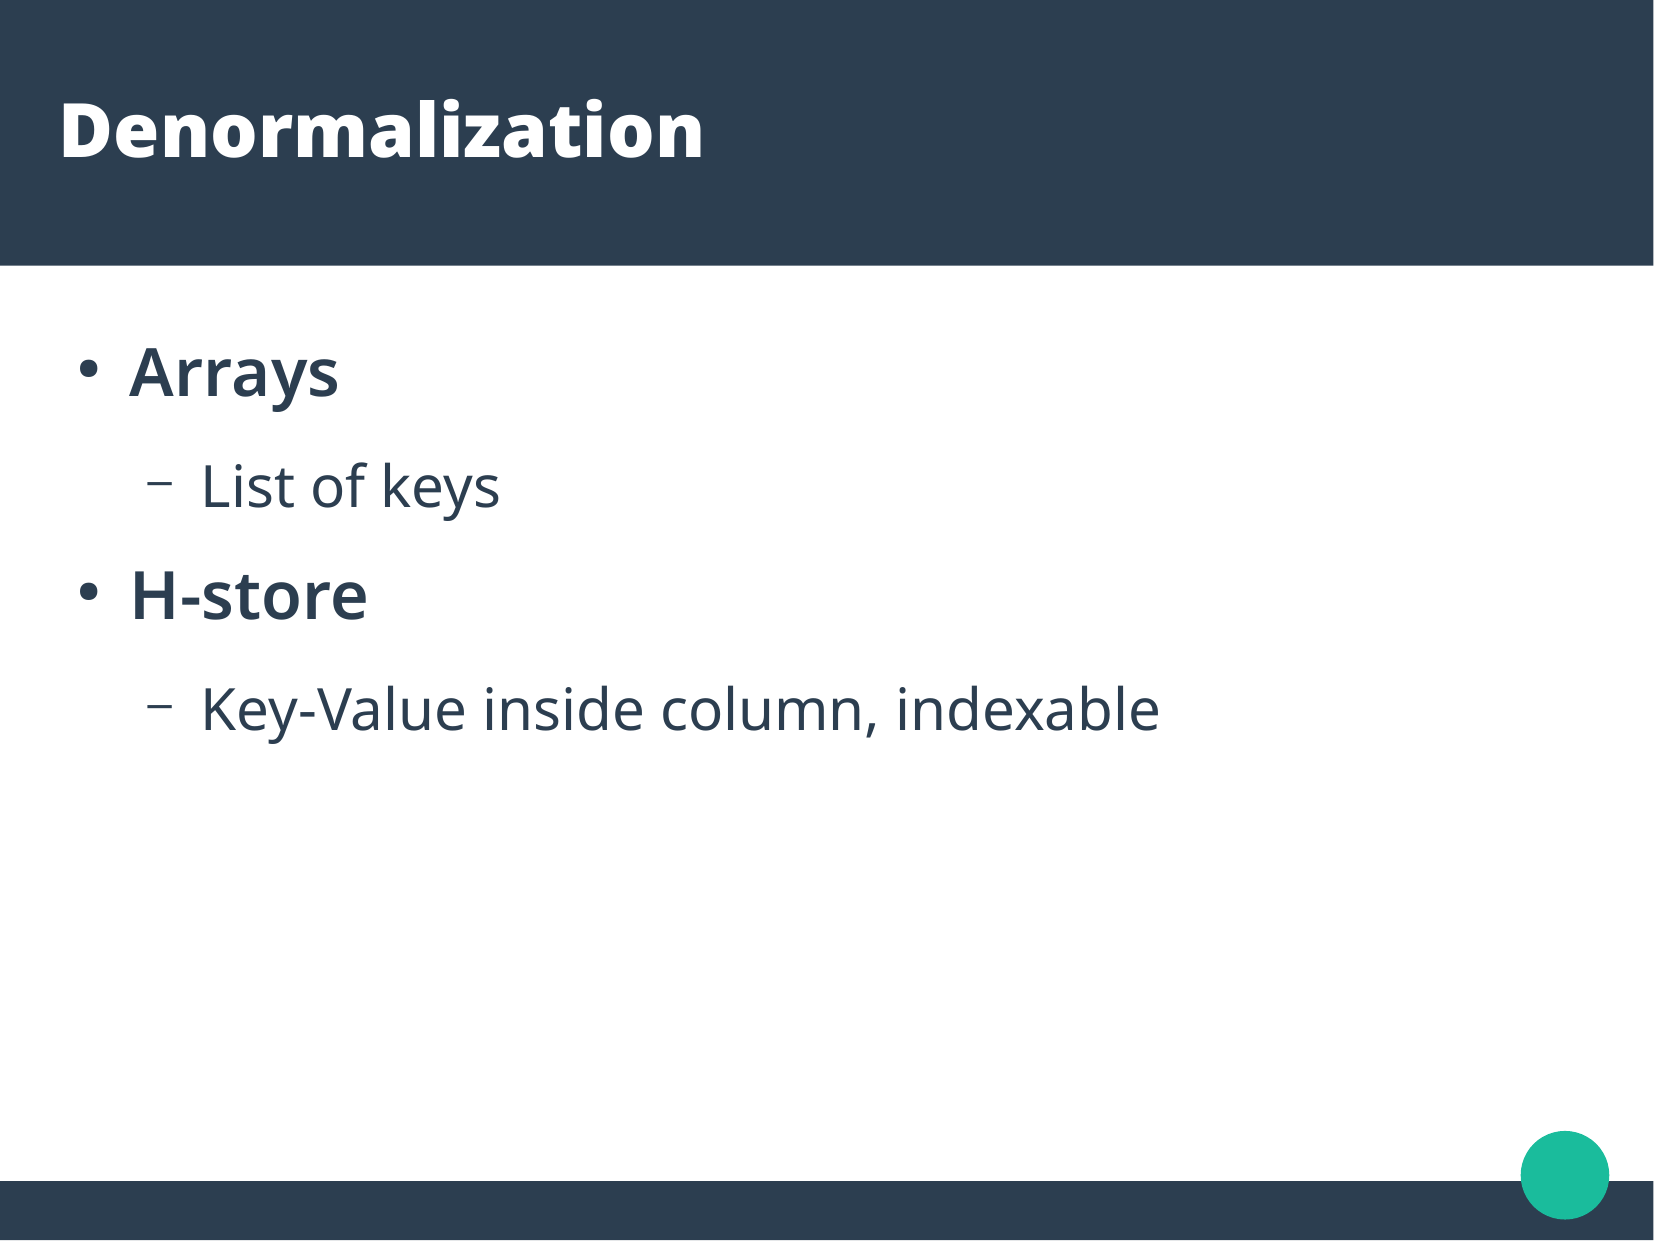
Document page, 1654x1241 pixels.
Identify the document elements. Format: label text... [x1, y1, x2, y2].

list Arrays List of keys H-store Key-Value inside column, indexable [59, 324, 1595, 1152]
title Denormalization [59, 49, 1595, 207]
